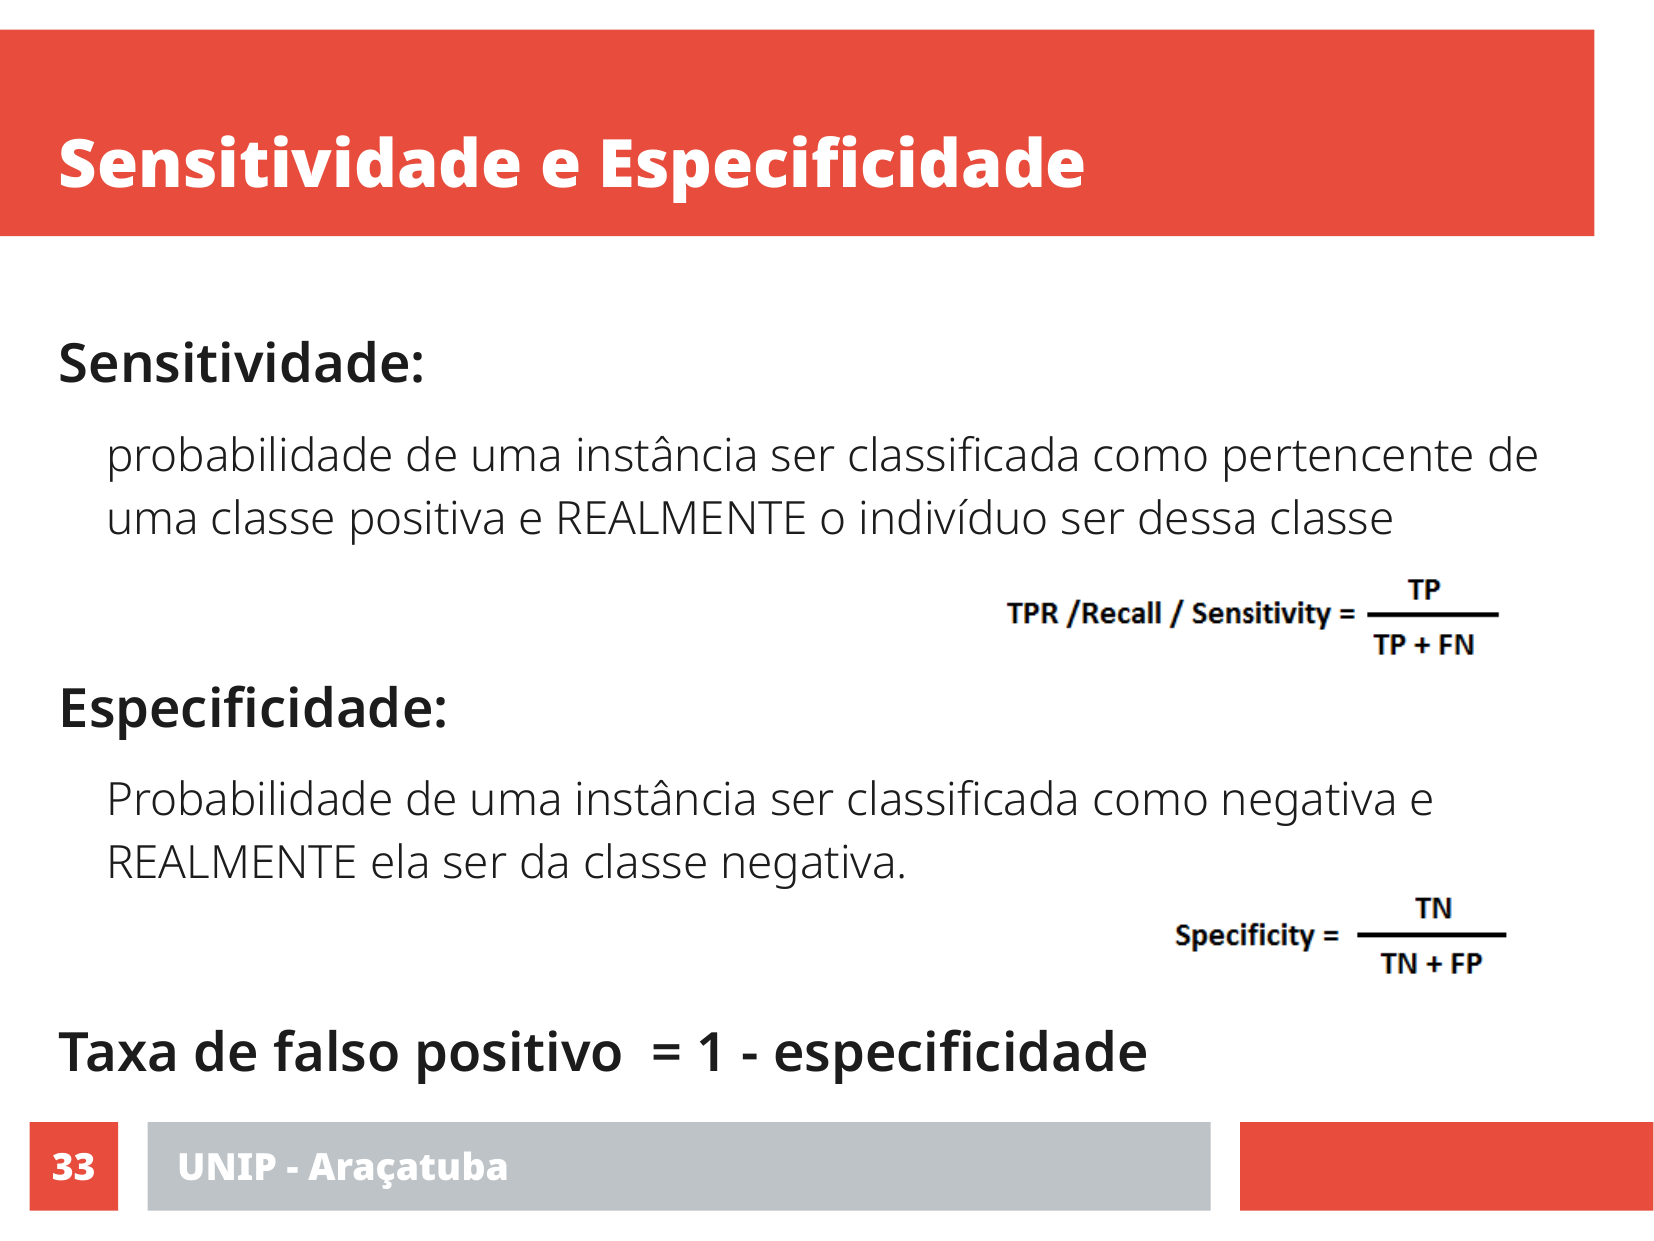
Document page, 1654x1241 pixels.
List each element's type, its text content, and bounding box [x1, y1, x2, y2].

title Sensitividade e Especificidade [59, 59, 1595, 207]
list Sensitividade: probabilidade de uma instância ser classificada como pertencente de uma classe positiva e REALMENTE o indivíduo ser dessa classe Especificidade: Probabilidade de uma instância ser classificada como negativa e REALMENTE ela ser da classe negativa. Taxa de falso positivo = 1 - especificidade [59, 324, 1565, 1093]
picture [1152, 868, 1538, 1004]
picture [976, 545, 1532, 677]
